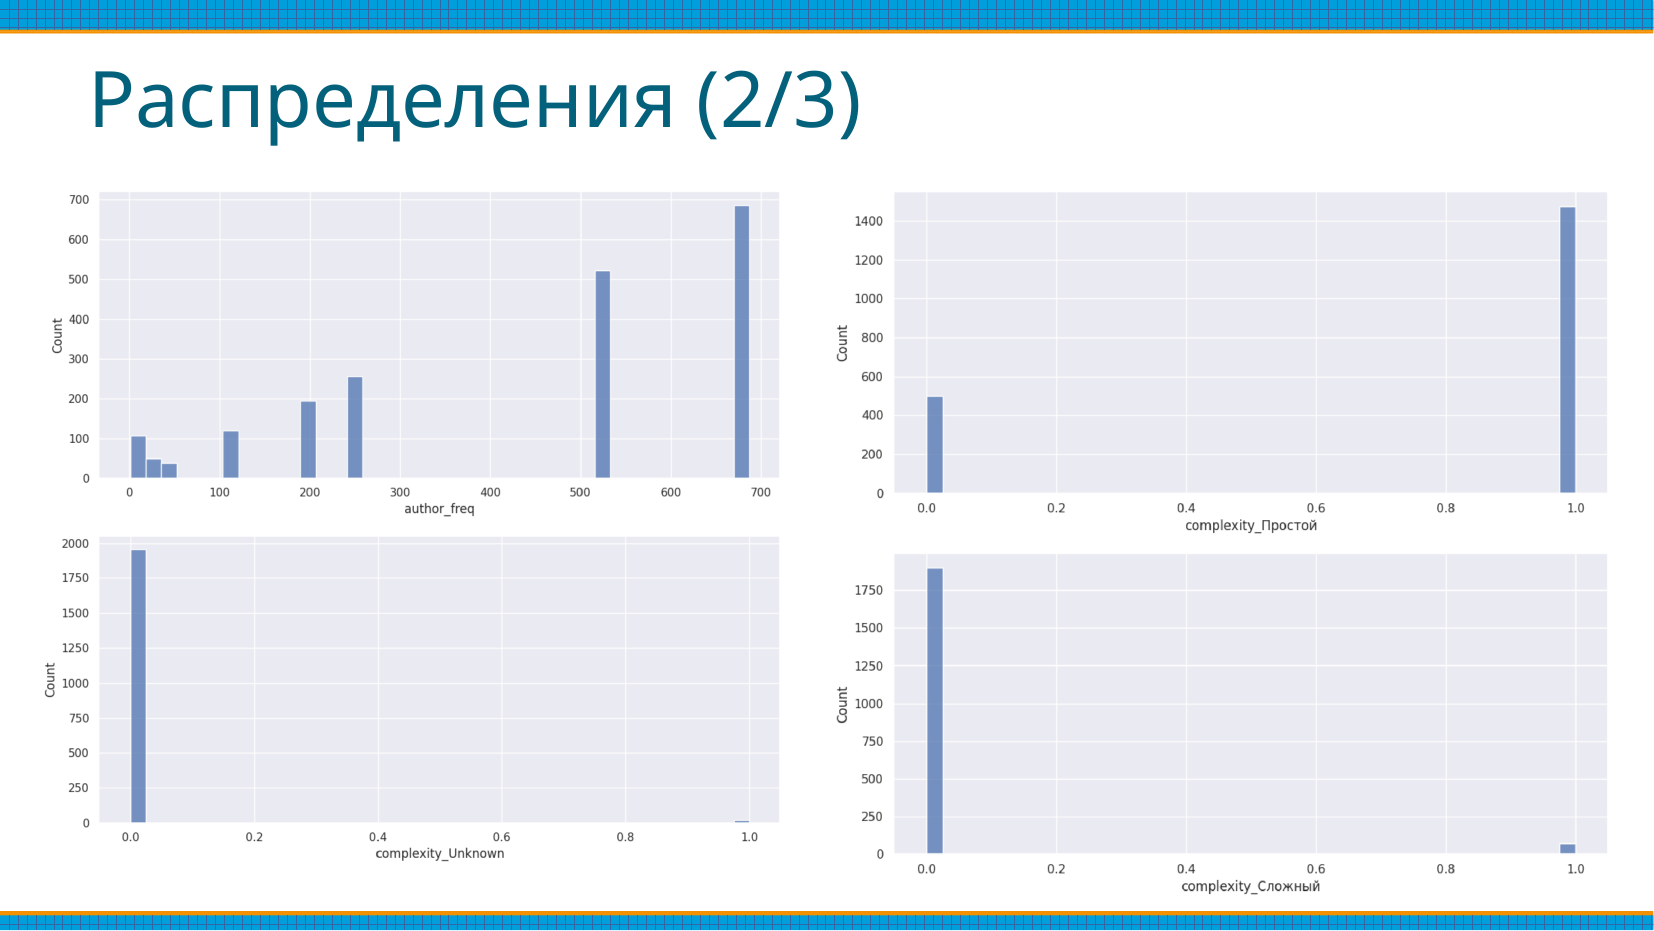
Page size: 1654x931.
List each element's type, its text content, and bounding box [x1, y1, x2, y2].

picture [37, 187, 786, 865]
picture [827, 187, 1613, 901]
title Распределения (2/3) [88, 44, 1565, 151]
